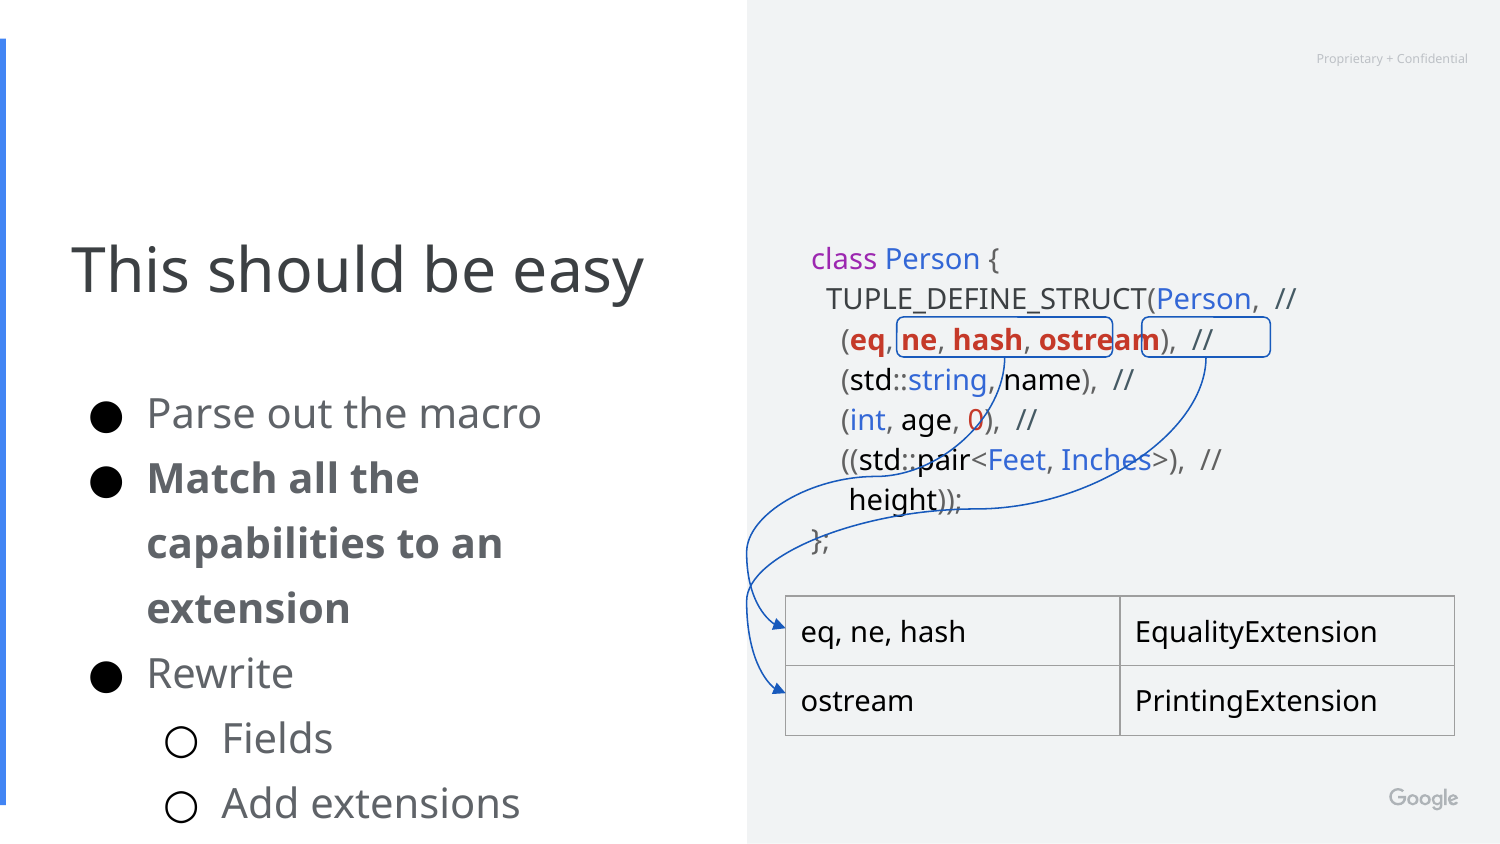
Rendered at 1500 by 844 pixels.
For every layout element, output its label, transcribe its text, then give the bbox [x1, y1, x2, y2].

list class Person { TUPLE_DEFINE_STRUCT(Person, // (eq, ne, hash, ostream), // (std::string, name), // (int, age, 0), // ((std::pair<Feet, Inches>), // height)); }; [898, 318, 1111, 356]
list class Person { TUPLE_DEFINE_STRUCT(Person, // (eq, ne, hash, ostream), // (std::string, name), // (int, age, 0), // ((std::pair<Feet, Inches>), // height)); }; [1143, 318, 1269, 356]
table_header EqualityExtension [1121, 597, 1454, 665]
table_cell ostream [786, 666, 1119, 735]
table_cell PrintingExtension [1121, 666, 1454, 735]
table_header eq, ne, hash [786, 597, 1119, 665]
title This should be easy [56, 224, 691, 292]
list Parse out the macro Match all the capabilities to an extension Rewrite Fields Add extensions [56, 356, 651, 693]
list class Person { TUPLE_DEFINE_STRUCT(Person, // (eq, ne, hash, ostream), // (std::string, name), // (int, age, 0), // ((std::pair<Feet, Inches>), // height)); }; [796, 220, 1444, 595]
